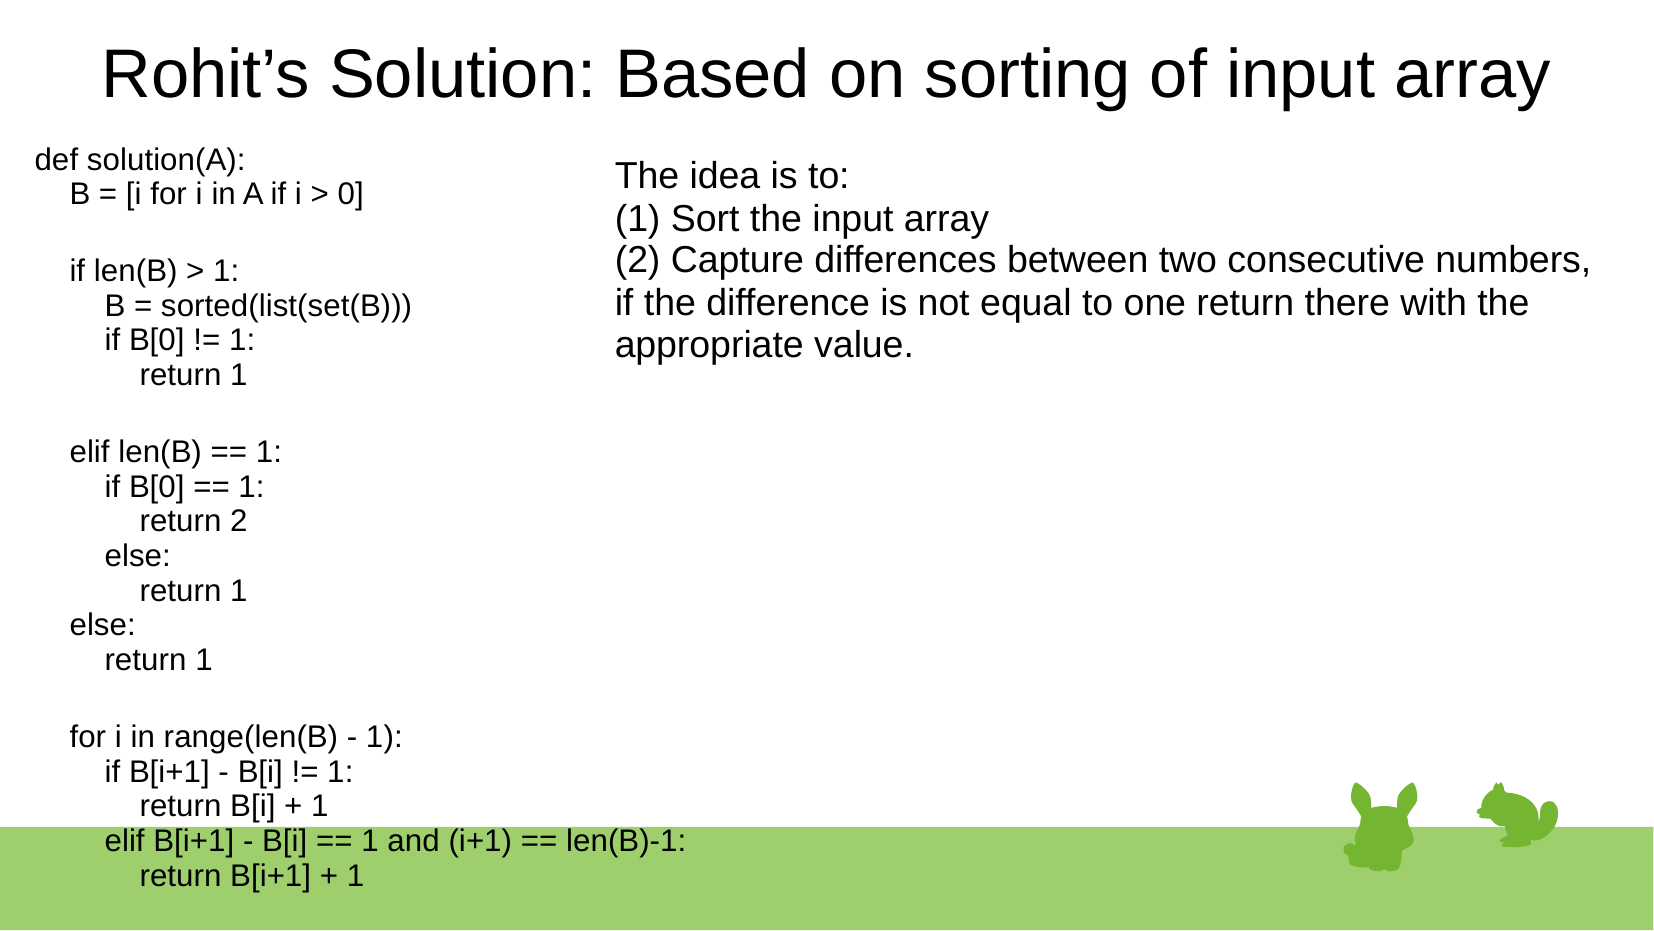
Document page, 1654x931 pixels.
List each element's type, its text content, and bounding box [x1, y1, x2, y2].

text_box def solution(A): B = [i for i in A if i > 0] if len(B) > 1: B = sorted(list(set(B))) if B[0] != 1: return 1 elif len(B) == 1: if B[0] == 1: return 2 else: return 1 else: return 1 for i in range(len(B) - 1): if B[i+1] - B[i] != 1: return B[i] + 1 elif B[i+1] - B[i] == 1 and (i+1) == len(B)-1: return B[i+1] + 1 [19, 134, 713, 901]
text_box The idea is to: (1) Sort the input array (2) Capture differences between two consecutive numbers, if the difference is not equal to one return there with the appropriate value. [600, 147, 1613, 601]
title Rohit’s Solution: Based on sorting of input array [88, 0, 1565, 147]
